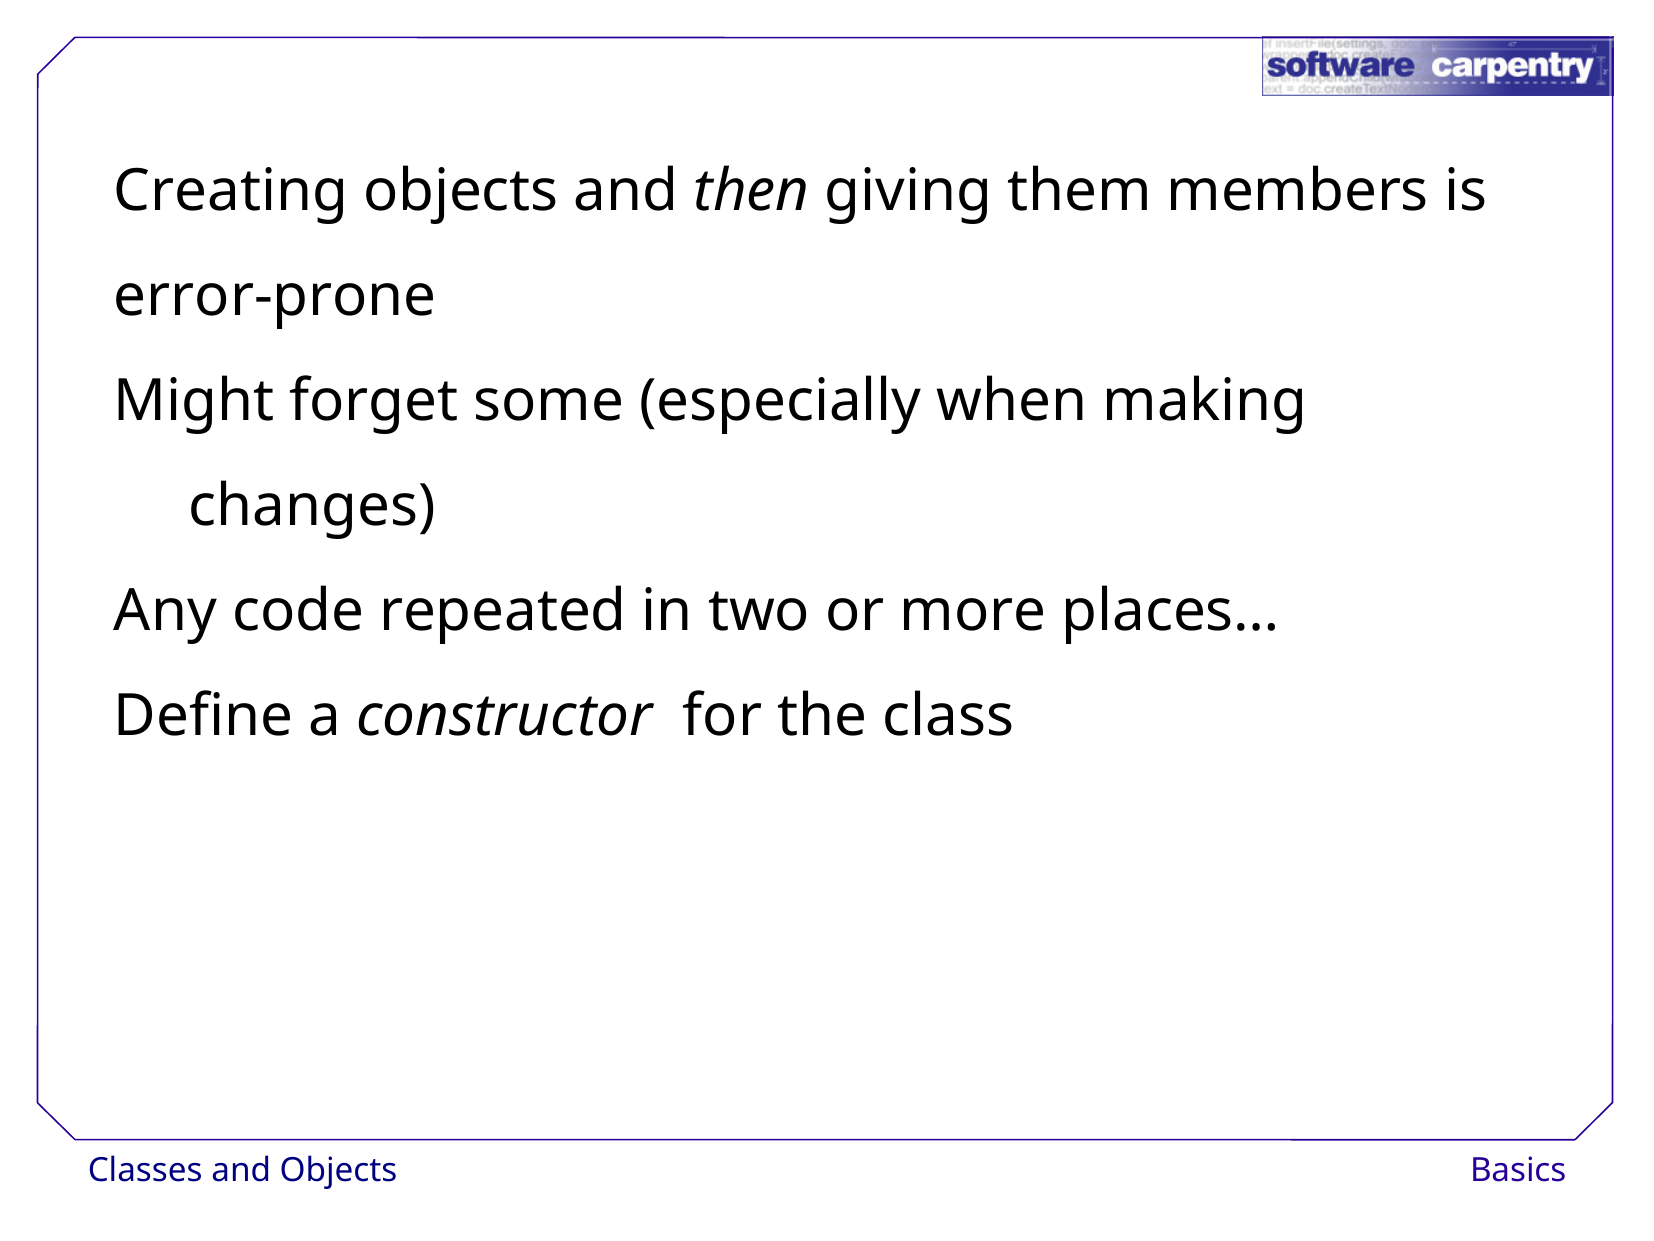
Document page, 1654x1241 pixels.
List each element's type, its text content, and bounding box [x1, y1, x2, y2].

text_box Creating objects and then giving them members is error-prone Might forget some (especially when making changes) Any code repeated in two or more places… Define a constructor for the class [99, 109, 1517, 755]
picture [1262, 36, 1614, 96]
